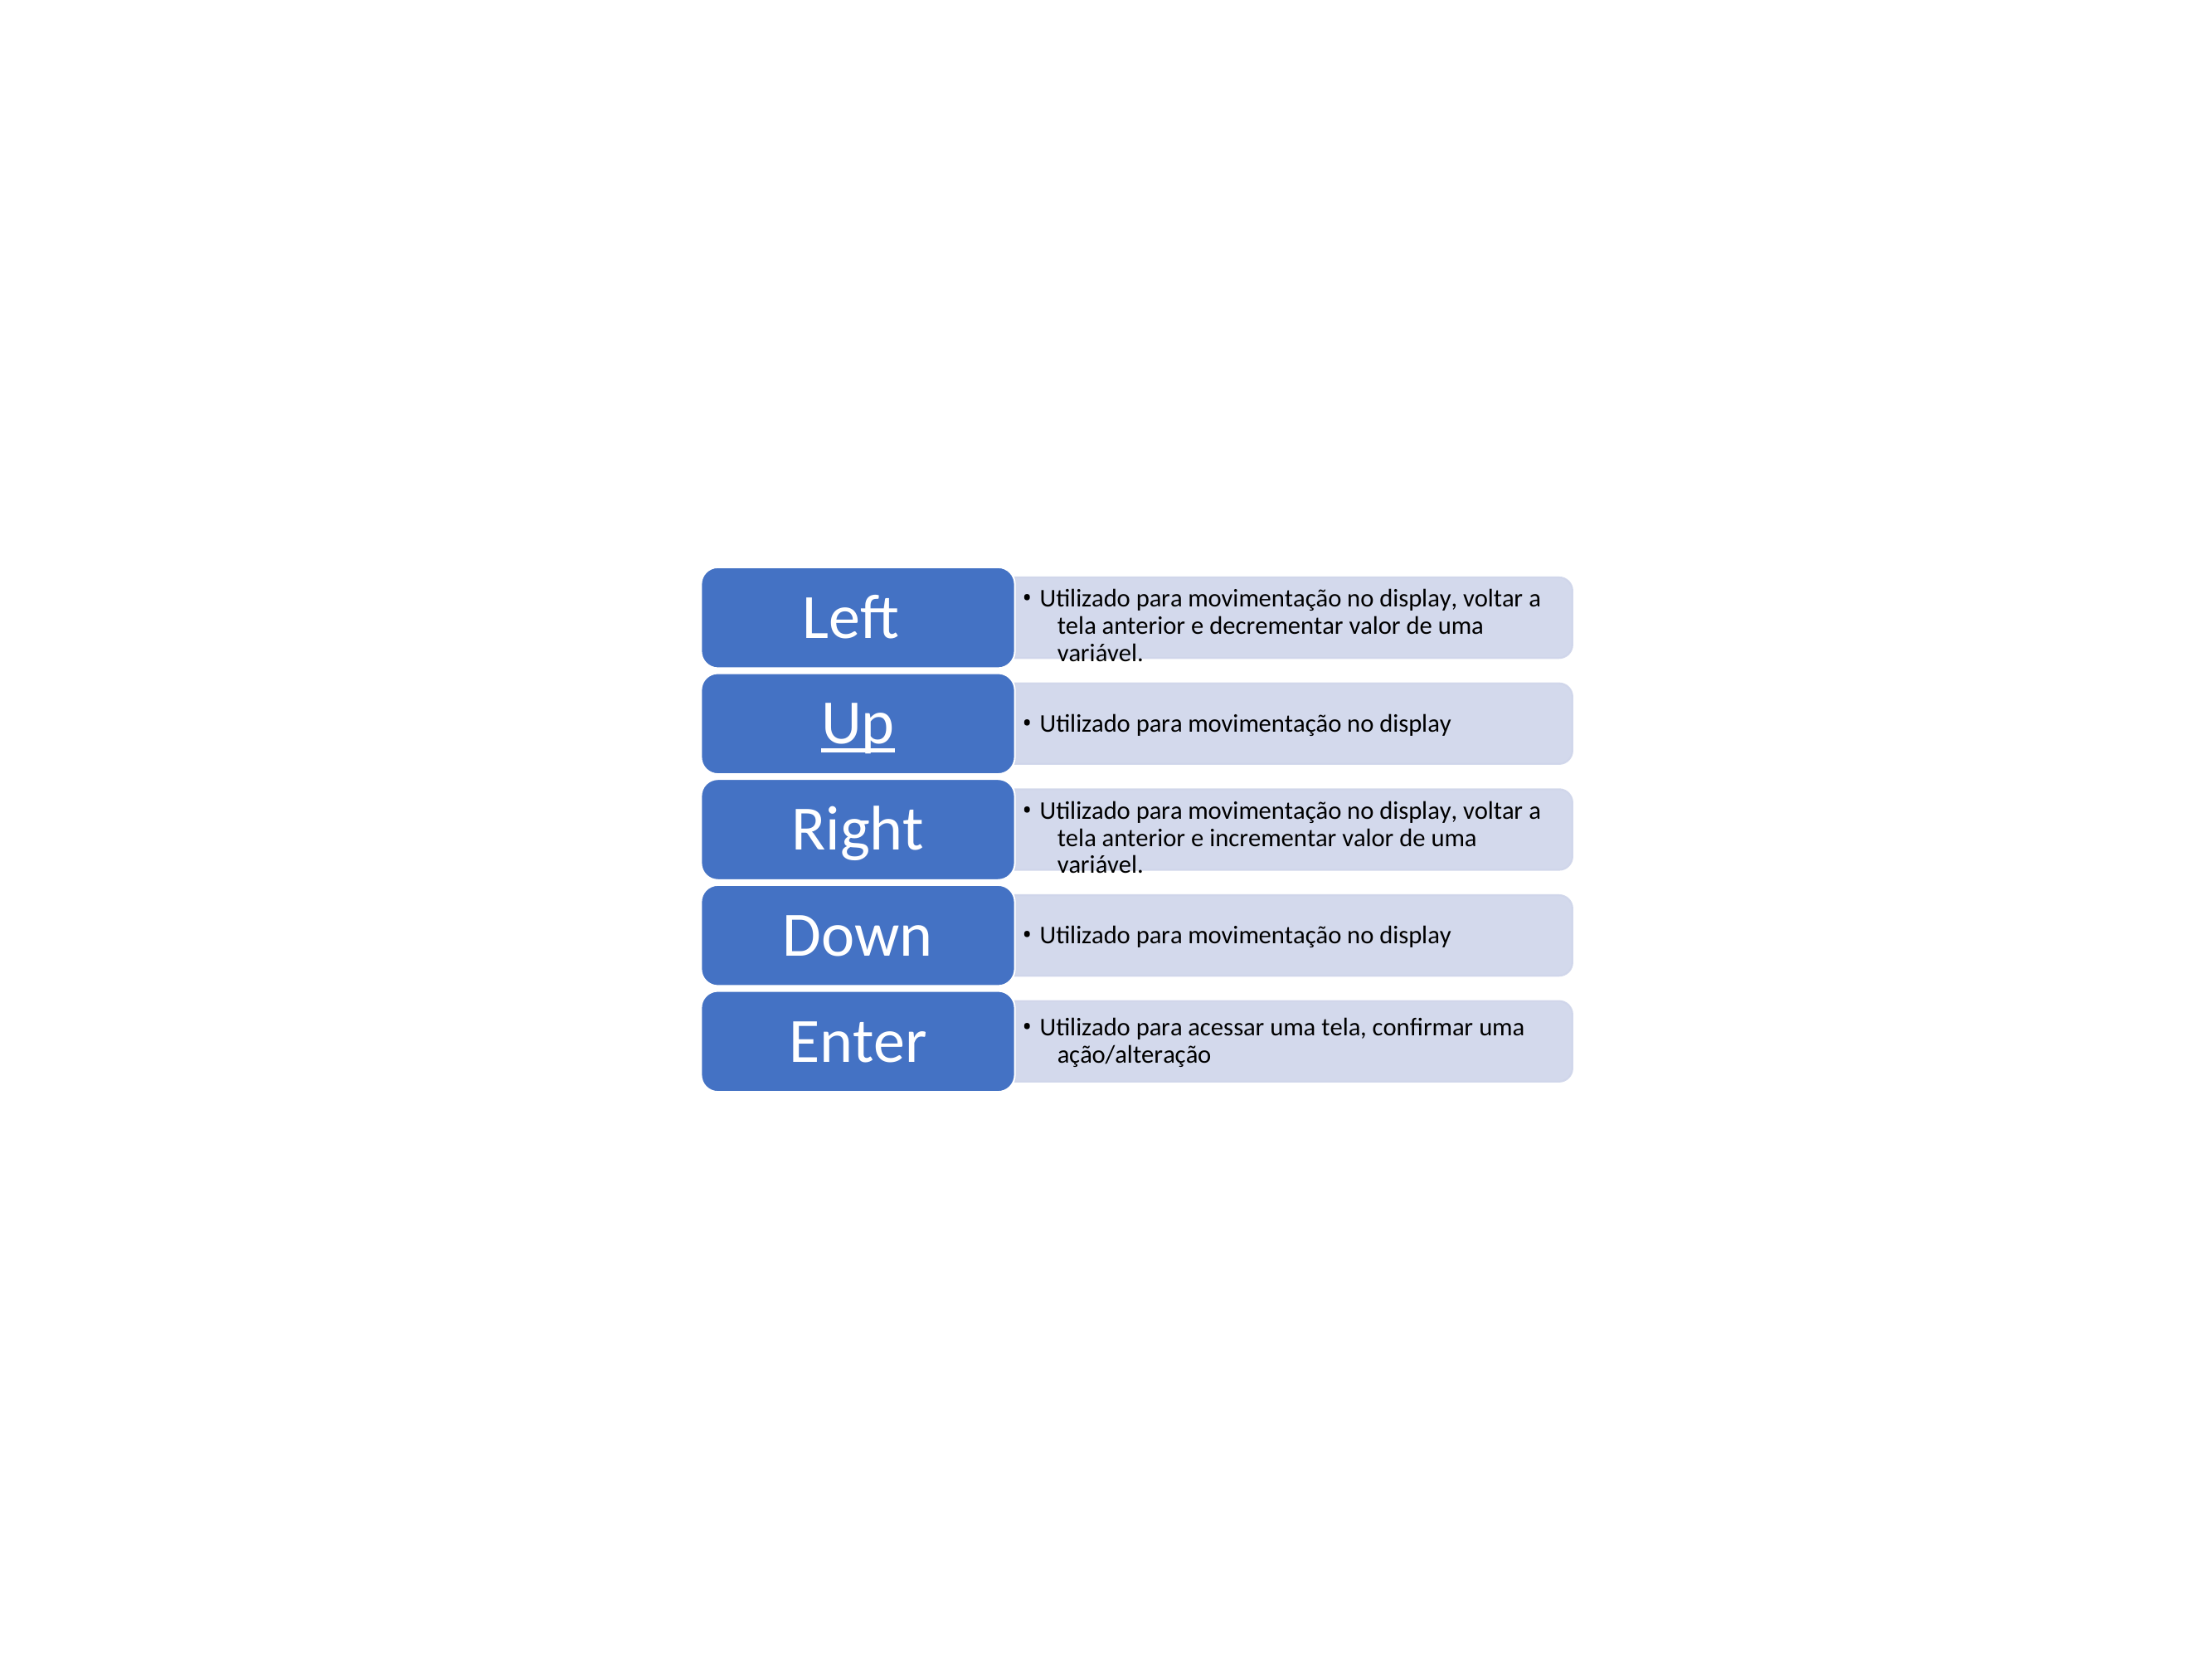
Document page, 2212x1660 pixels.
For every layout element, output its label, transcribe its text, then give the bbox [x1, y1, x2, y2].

text_box Utilizado para movimentação no display [1014, 894, 1573, 976]
text_box Up [701, 673, 1015, 775]
text_box Left [701, 567, 1015, 669]
text_box Enter [701, 991, 1015, 1093]
text_box Utilizado para acessar uma tela, confirmar uma ação/alteração [1014, 1000, 1573, 1082]
text_box Right [701, 779, 1015, 880]
text_box Utilizado para movimentação no display, voltar a tela anterior e incrementar valor de uma variável. [1014, 789, 1573, 870]
text_box Utilizado para movimentação no display [1014, 683, 1573, 764]
text_box Down [701, 884, 1015, 986]
text_box Utilizado para movimentação no display, voltar a tela anterior e decrementar valor de uma variável. [1014, 577, 1573, 659]
